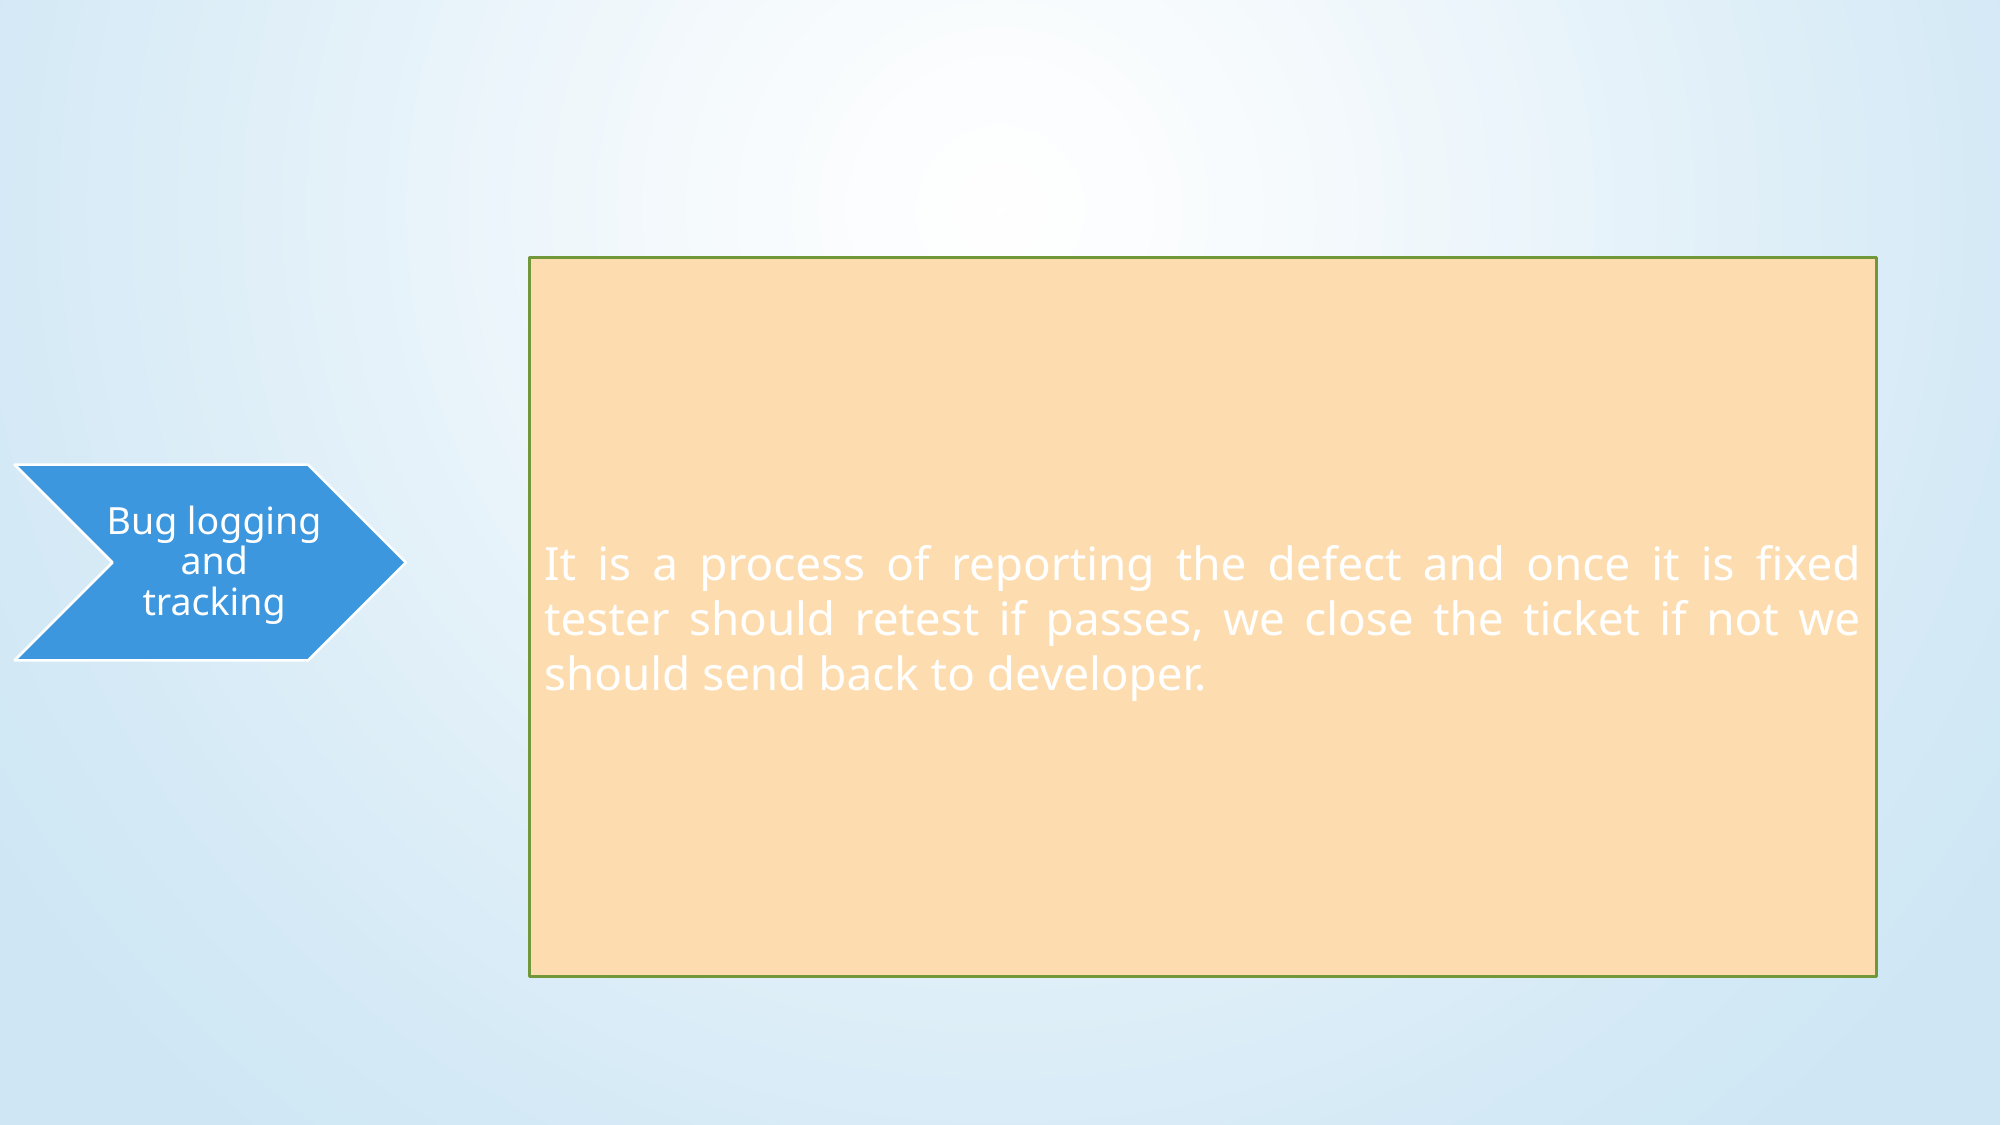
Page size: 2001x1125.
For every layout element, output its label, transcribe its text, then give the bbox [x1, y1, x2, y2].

text_box [328, 484, 406, 641]
text_box [14, 464, 92, 543]
picture [0, 0, 2000, 1125]
text_box It is a process of reporting the defect and once it is fixed tester should retest if passes, we close the ticket if not we should send back to developer. [529, 257, 1877, 977]
text_box [14, 582, 92, 661]
text_box Bug logging and tracking [92, 464, 328, 661]
